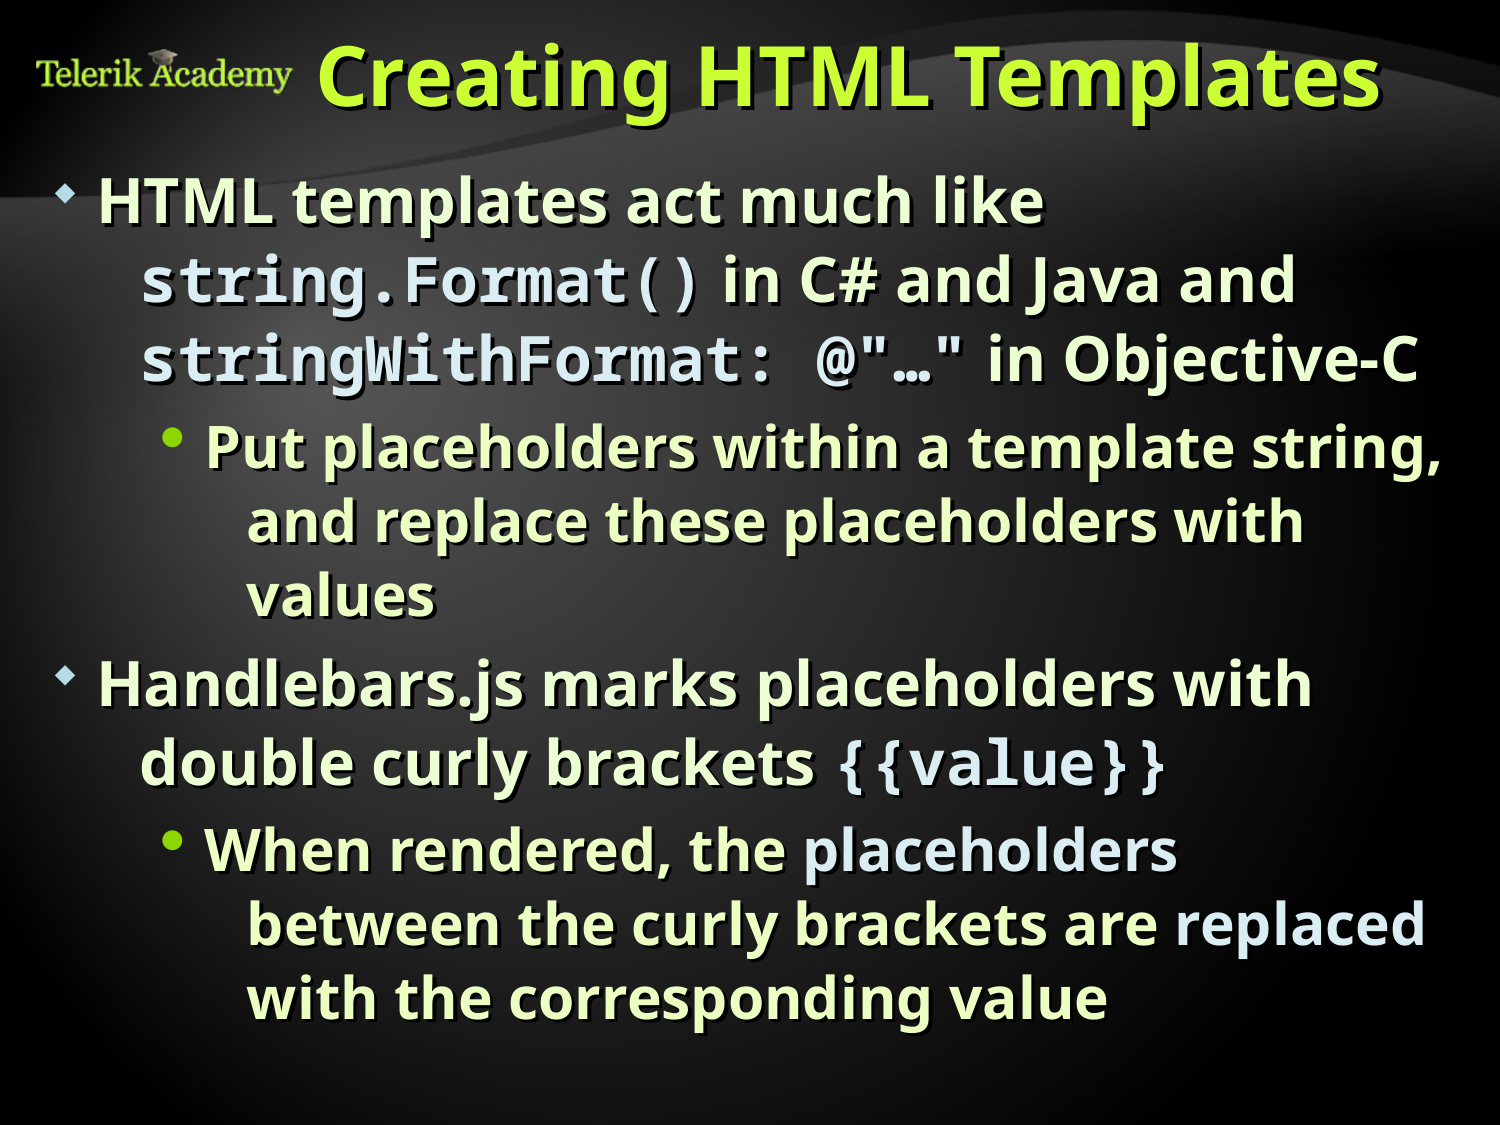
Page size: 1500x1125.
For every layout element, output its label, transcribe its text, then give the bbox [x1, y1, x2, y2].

list HTML templates act much like string.Format() in C# and Java and stringWithFormat: @"…" in Objective-C Put placeholders within a template string, and replace these placeholders with values Handlebars.js marks placeholders with double curly brackets {{value}} When rendered, the placeholders between the curly brackets are replaced with the corresponding value [37, 149, 1463, 1101]
title Creating HTML Templates [300, 12, 1463, 149]
